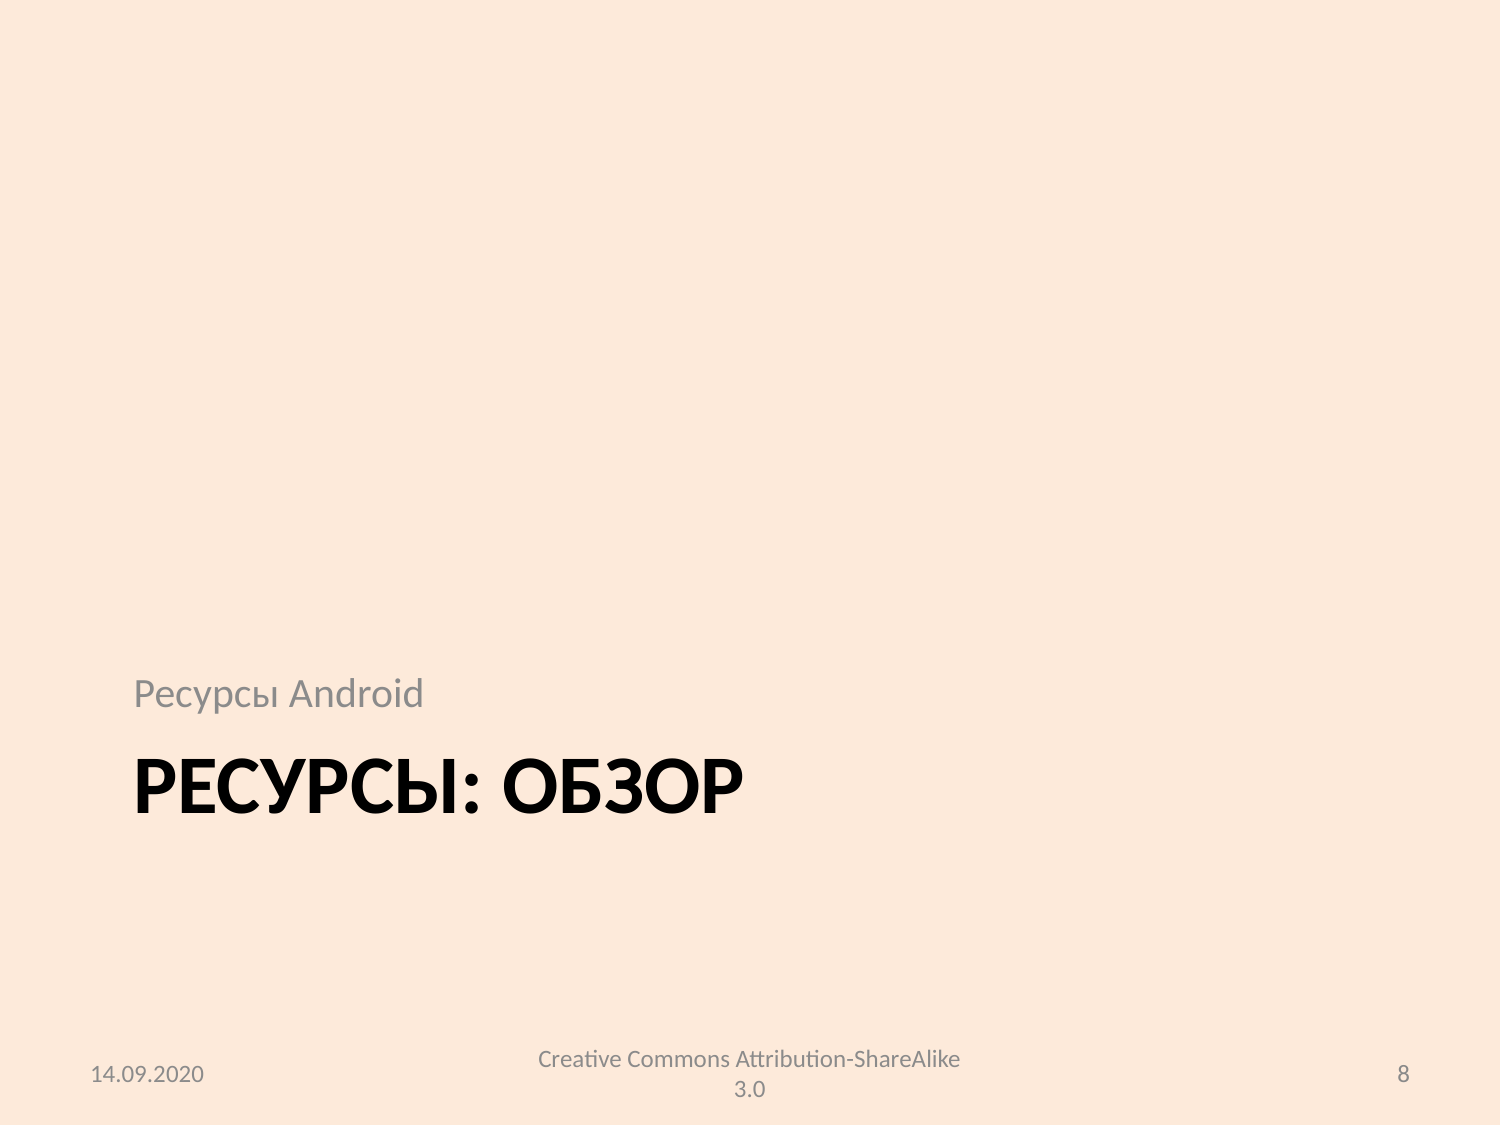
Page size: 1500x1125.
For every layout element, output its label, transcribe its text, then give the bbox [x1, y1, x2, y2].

slide_number <number> [1074, 1042, 1425, 1103]
list Ресурсы Android [118, 476, 1394, 723]
footer Creative Commons Attribution-ShareAlike 3.0 [512, 1042, 988, 1103]
title Ресурсы: Обзор [118, 723, 1394, 947]
